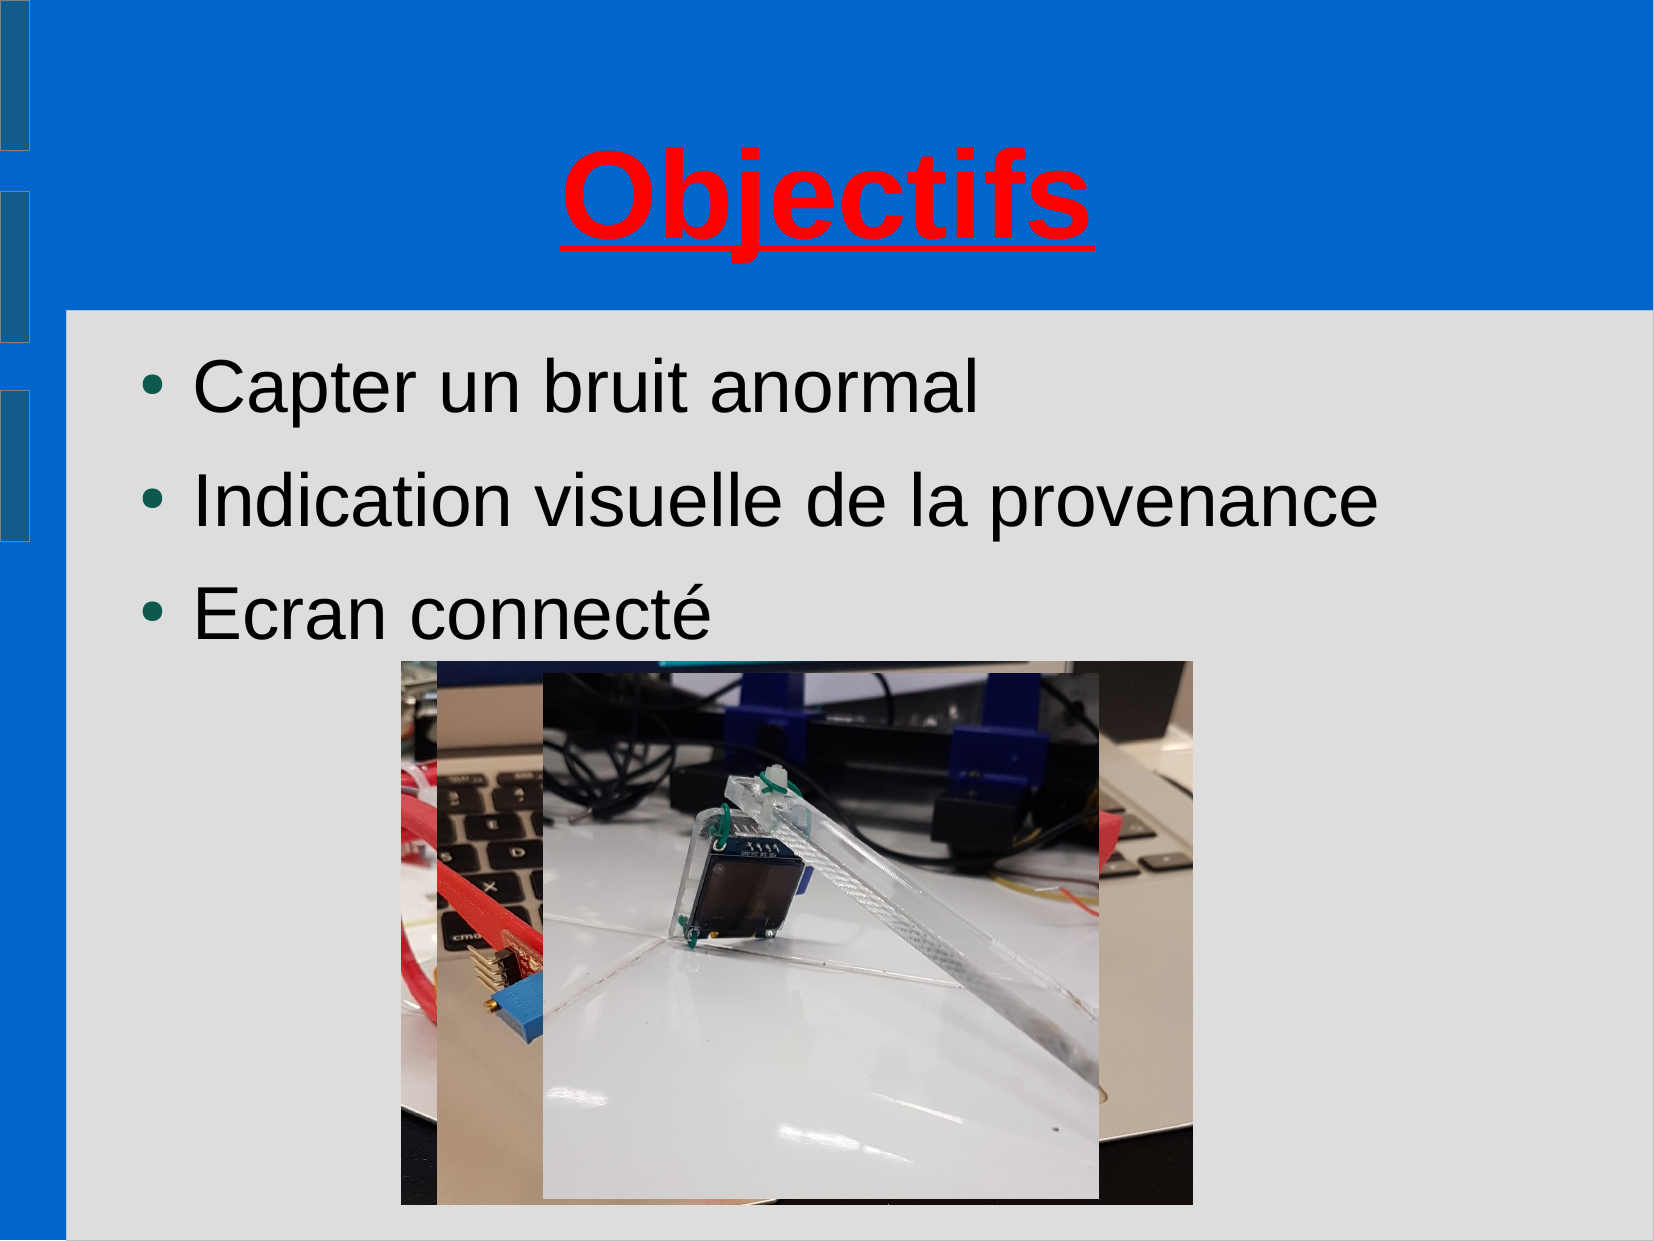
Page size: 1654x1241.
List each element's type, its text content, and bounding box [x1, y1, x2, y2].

picture [401, 661, 1193, 1205]
list Capter un bruit anormal Indication visuelle de la provenance Ecran connecté [121, 344, 1534, 1127]
title Objectifs [121, 91, 1534, 299]
